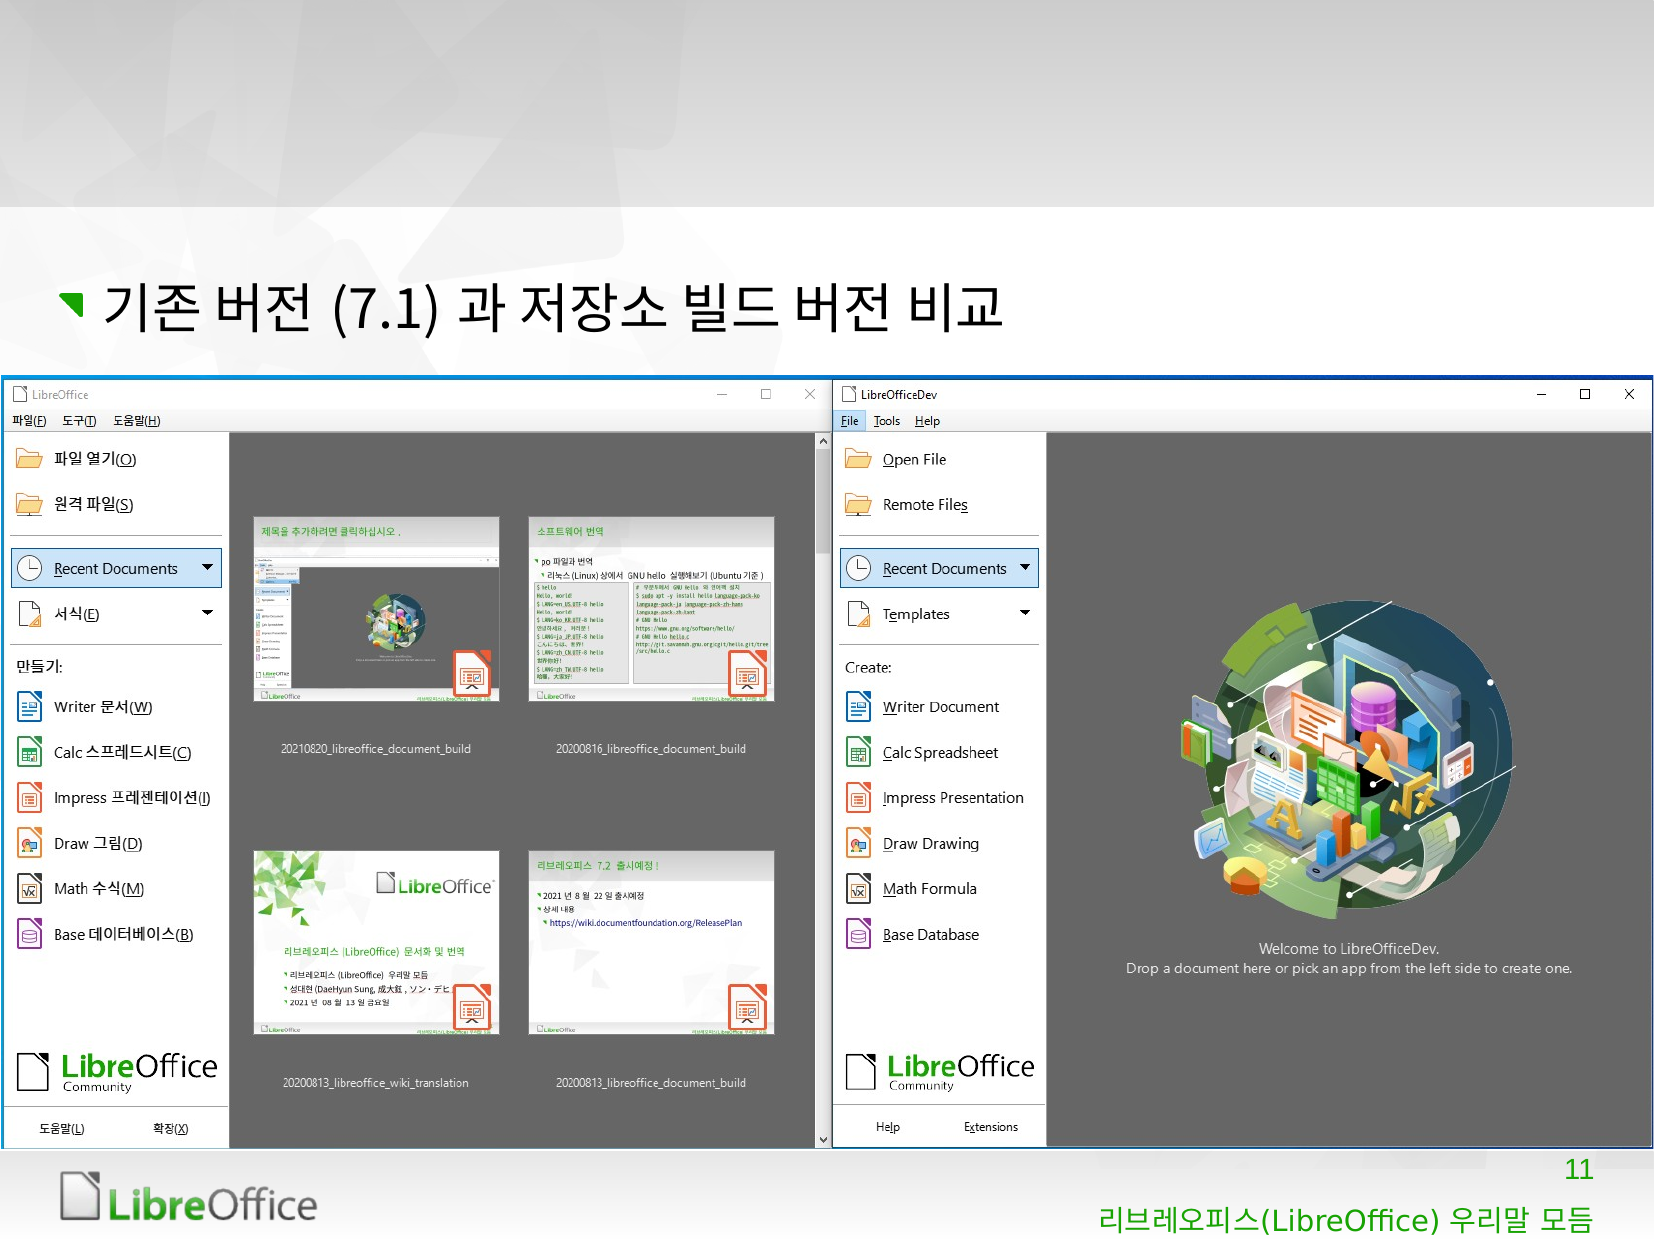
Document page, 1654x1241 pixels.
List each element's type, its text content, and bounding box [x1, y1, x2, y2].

picture [0, 375, 1654, 1169]
list 기존 버전(7.1)과 저장소 빌드 버전 비교 [59, 265, 1595, 375]
picture [41, 1152, 337, 1240]
picture [0, 0, 783, 377]
